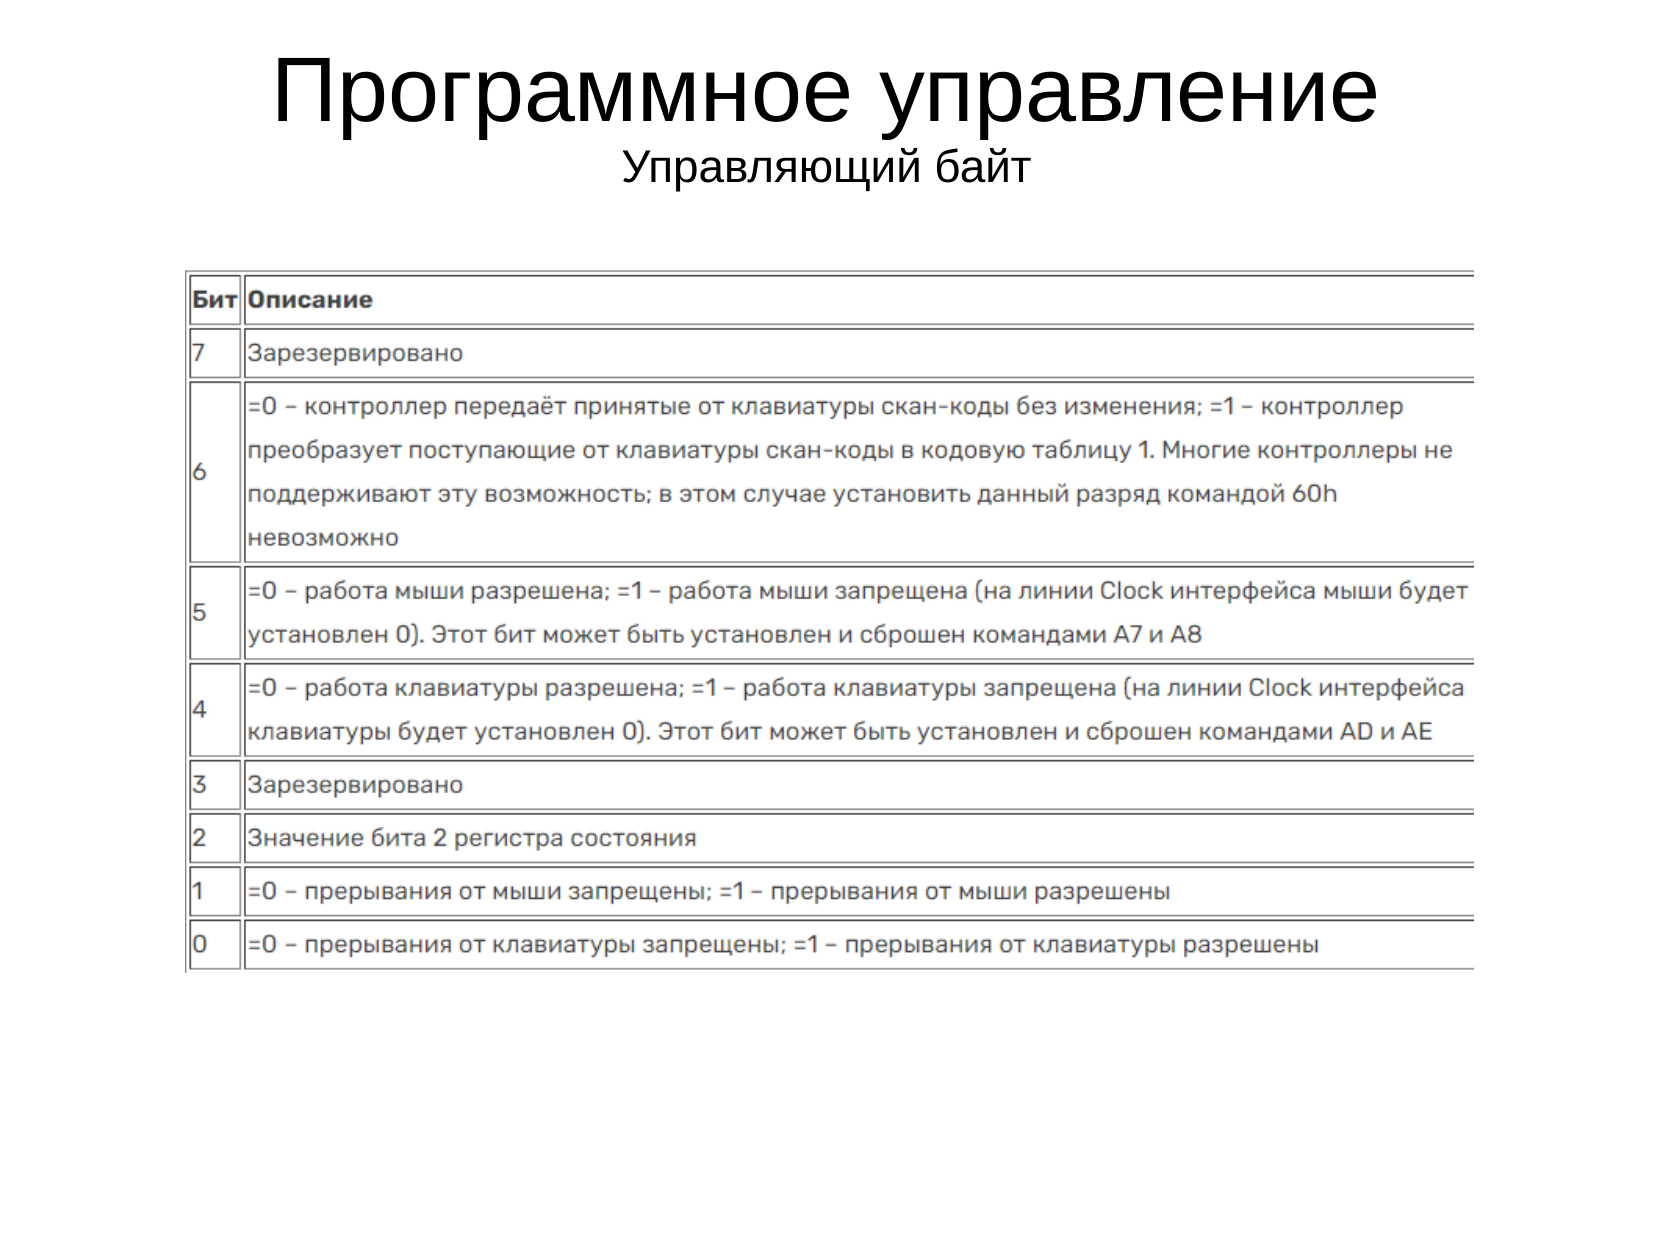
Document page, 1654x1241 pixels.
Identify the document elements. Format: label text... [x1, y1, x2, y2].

picture [185, 269, 1474, 973]
title Программное управление Управляющий байт [82, 11, 1571, 219]
